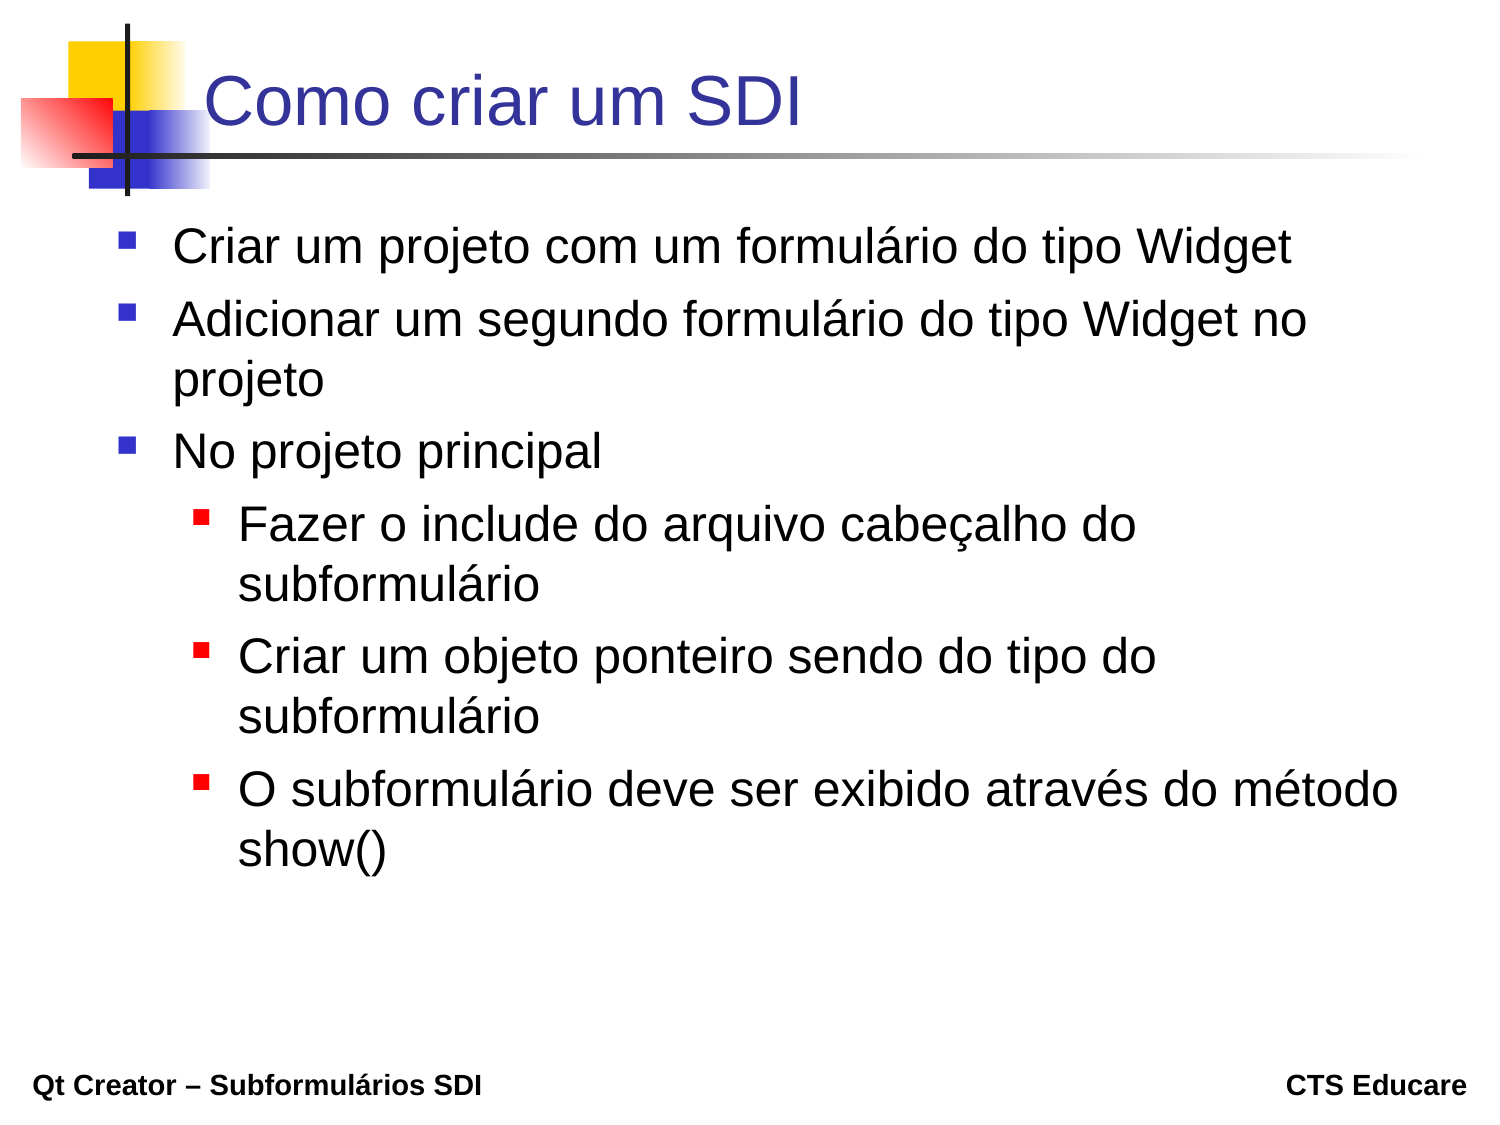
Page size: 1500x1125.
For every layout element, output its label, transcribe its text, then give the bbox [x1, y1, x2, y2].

title Como criar um SDI [188, 46, 1468, 149]
list Criar um projeto com um formulário do tipo Widget Adicionar um segundo formulário do tipo Widget no projeto No projeto principal Fazer o include do arquivo cabeçalho do subformulário Criar um objeto ponteiro sendo do tipo do subformulário O subformulário deve ser exibido através do método show() [100, 206, 1447, 1024]
